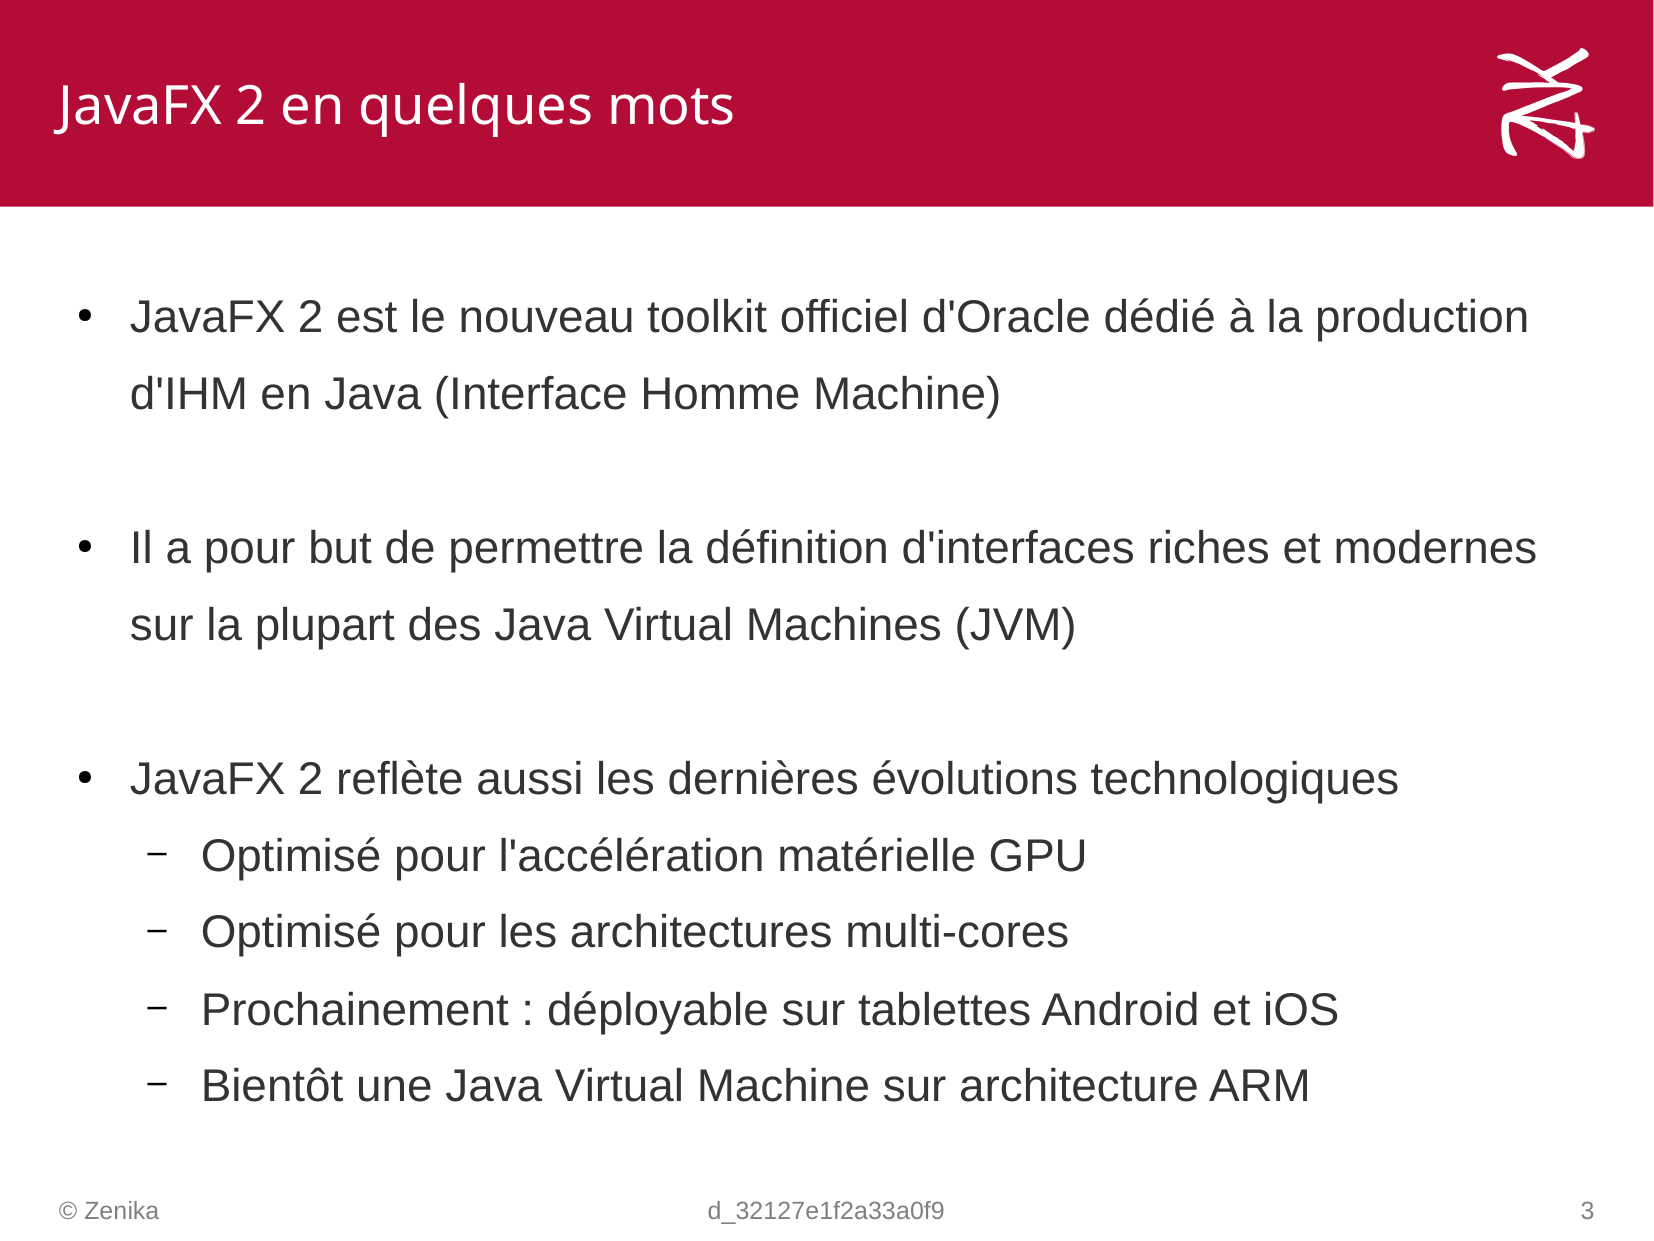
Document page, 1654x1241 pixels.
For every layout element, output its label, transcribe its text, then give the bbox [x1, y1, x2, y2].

list JavaFX 2 est le nouveau toolkit officiel d'Oracle dédié à la production d'IHM en Java (Interface Homme Machine) Il a pour but de permettre la définition d'interfaces riches et modernes sur la plupart des Java Virtual Machines (JVM) JavaFX 2 reflète aussi les dernières évolutions technologiques Optimisé pour l'accélération matérielle GPU Optimisé pour les architectures multi-cores Prochainement : déployable sur tablettes Android et iOS Bientôt une Java Virtual Machine sur architecture ARM [59, 265, 1595, 1156]
title JavaFX 2 en quelques mots [59, 29, 1595, 178]
